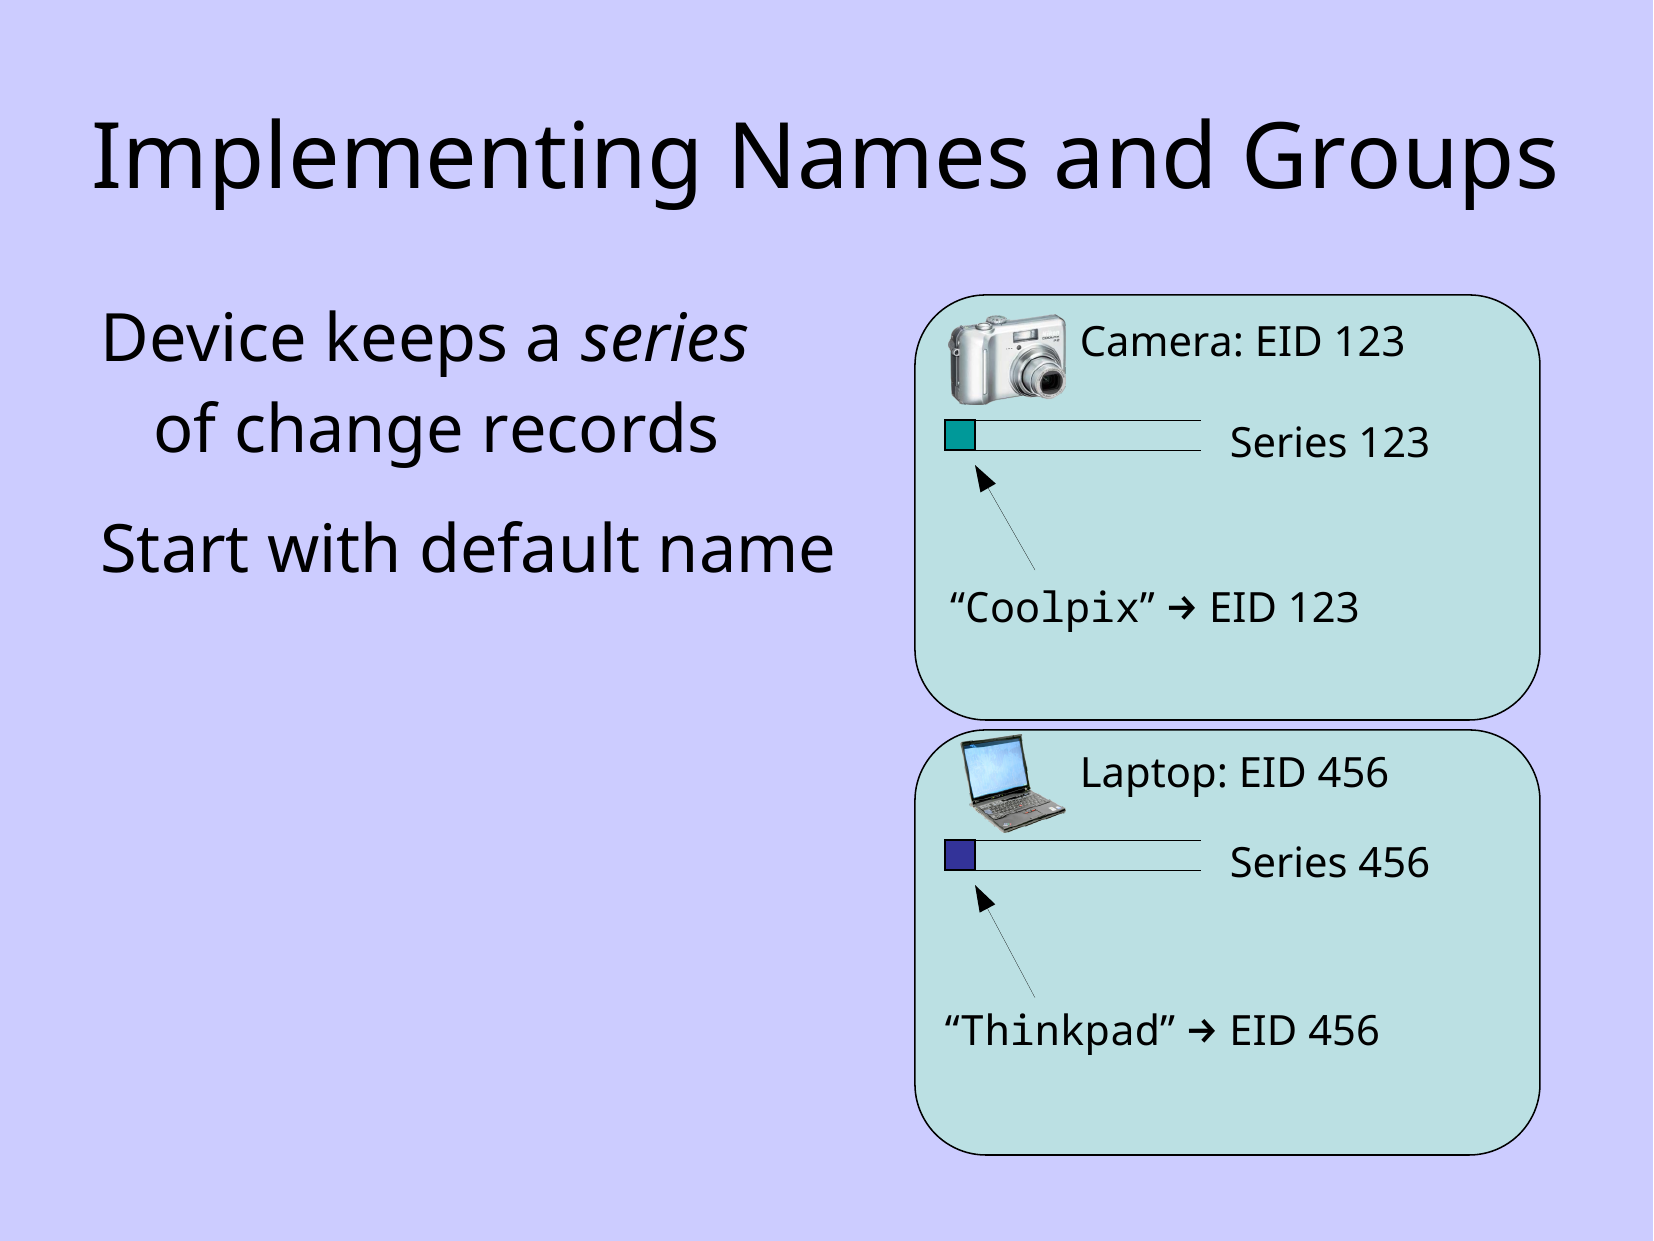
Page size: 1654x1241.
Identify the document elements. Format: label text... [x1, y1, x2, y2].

list Device keeps a series of change records Start with default name [82, 290, 916, 1109]
text_box Series 456 [1215, 825, 1471, 889]
text_box [914, 294, 1540, 721]
text_box “Coolpix” → EID 123 [885, 570, 1426, 638]
text_box “Thinkpad” → EID 456 [915, 993, 1411, 1062]
text_box [914, 734, 1540, 1156]
text_box [962, 729, 1496, 735]
picture [948, 314, 1066, 406]
text_box Series 123 [1215, 405, 1471, 469]
text_box Camera: EID 123 [1065, 304, 1531, 391]
picture [960, 734, 1066, 833]
text_box Laptop: EID 456 [1066, 735, 1531, 811]
title Implementing Names and Groups [82, 49, 1571, 257]
